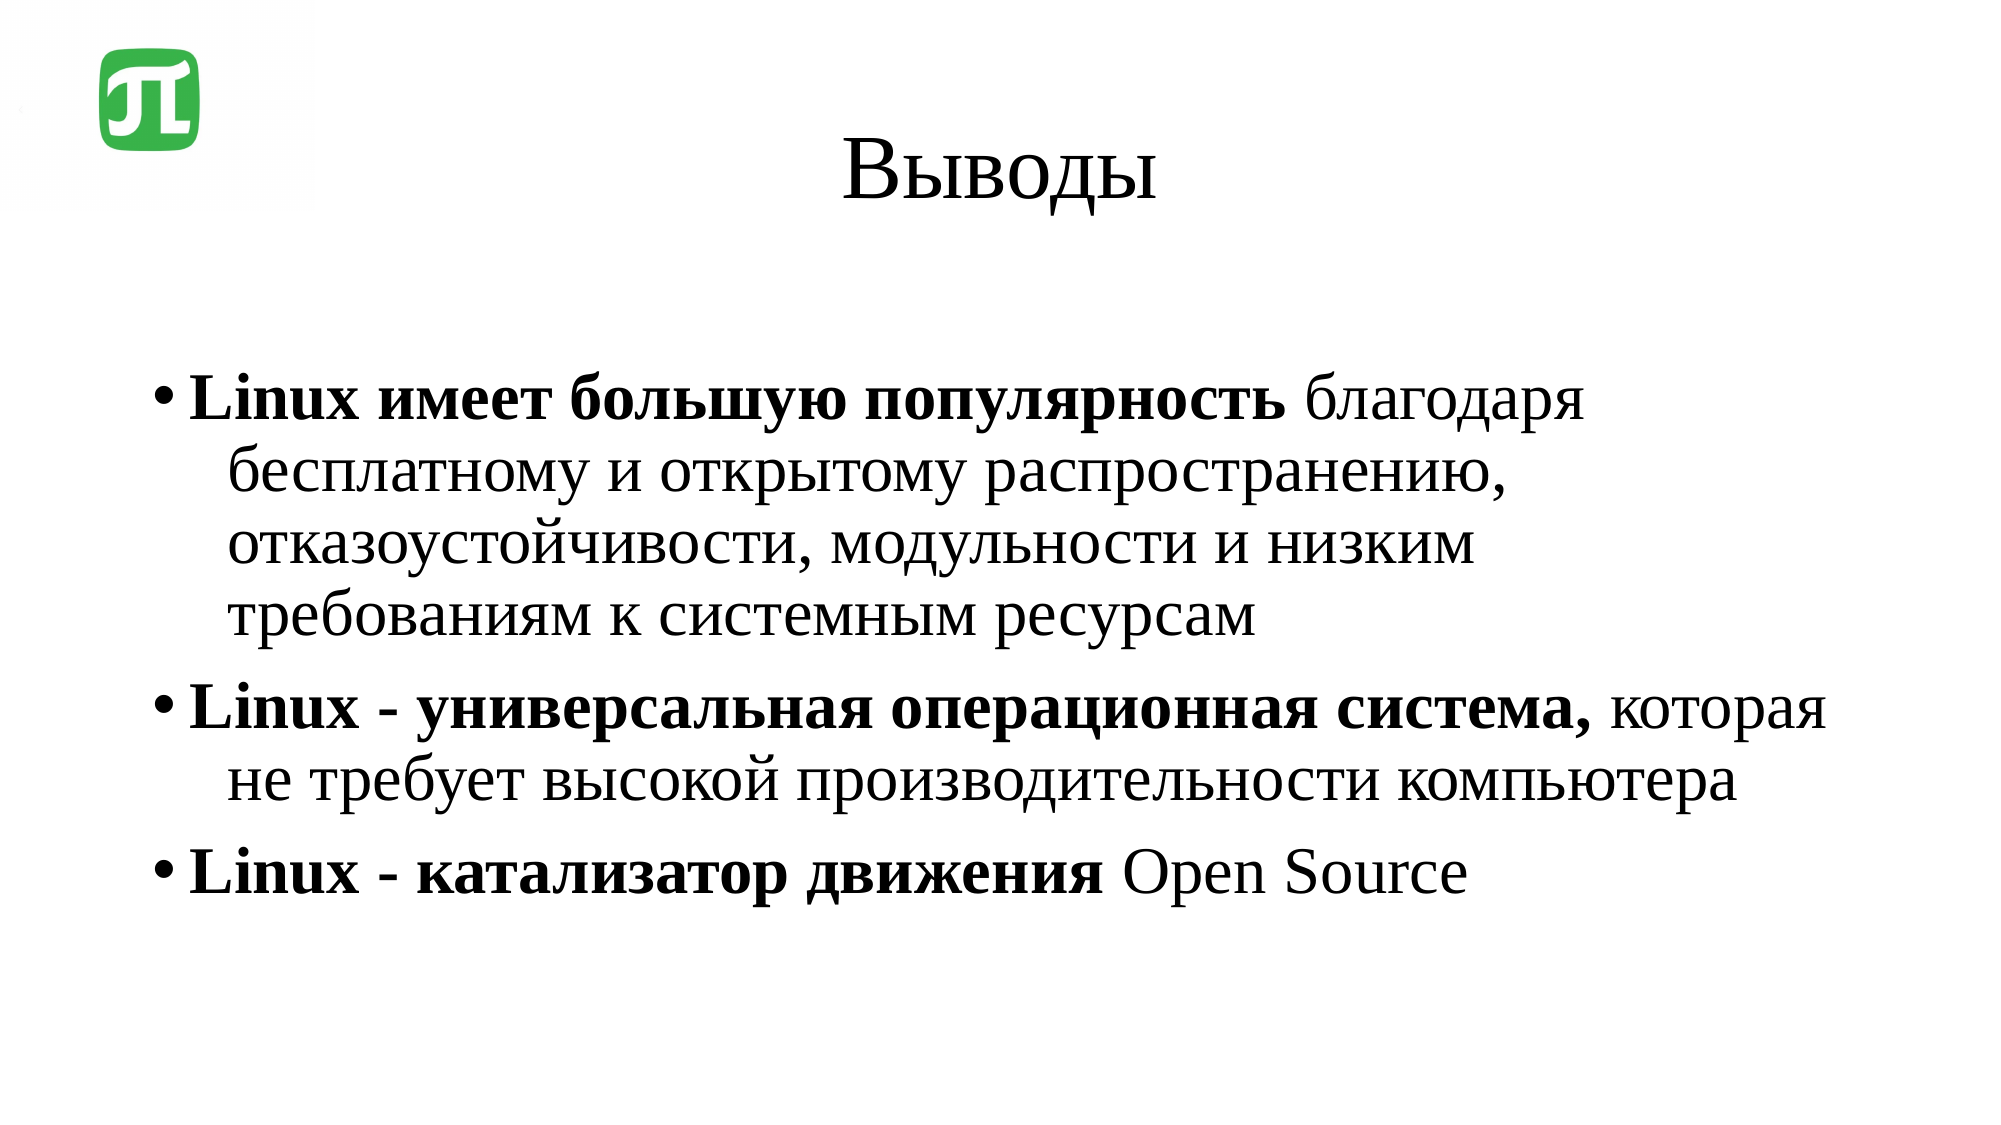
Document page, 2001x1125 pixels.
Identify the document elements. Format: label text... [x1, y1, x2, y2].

list Linux имеет большую популярность благодаря бесплатному и открытому распространению, отказоустойчивости, модульности и низким требованиям к системным ресурсам Linux - универсальная операционная система, которая не требует высокой производительности компьютера Linux - катализатор движения Open Source [137, 354, 1863, 941]
title Выводы [137, 59, 1863, 278]
picture [0, 0, 315, 211]
